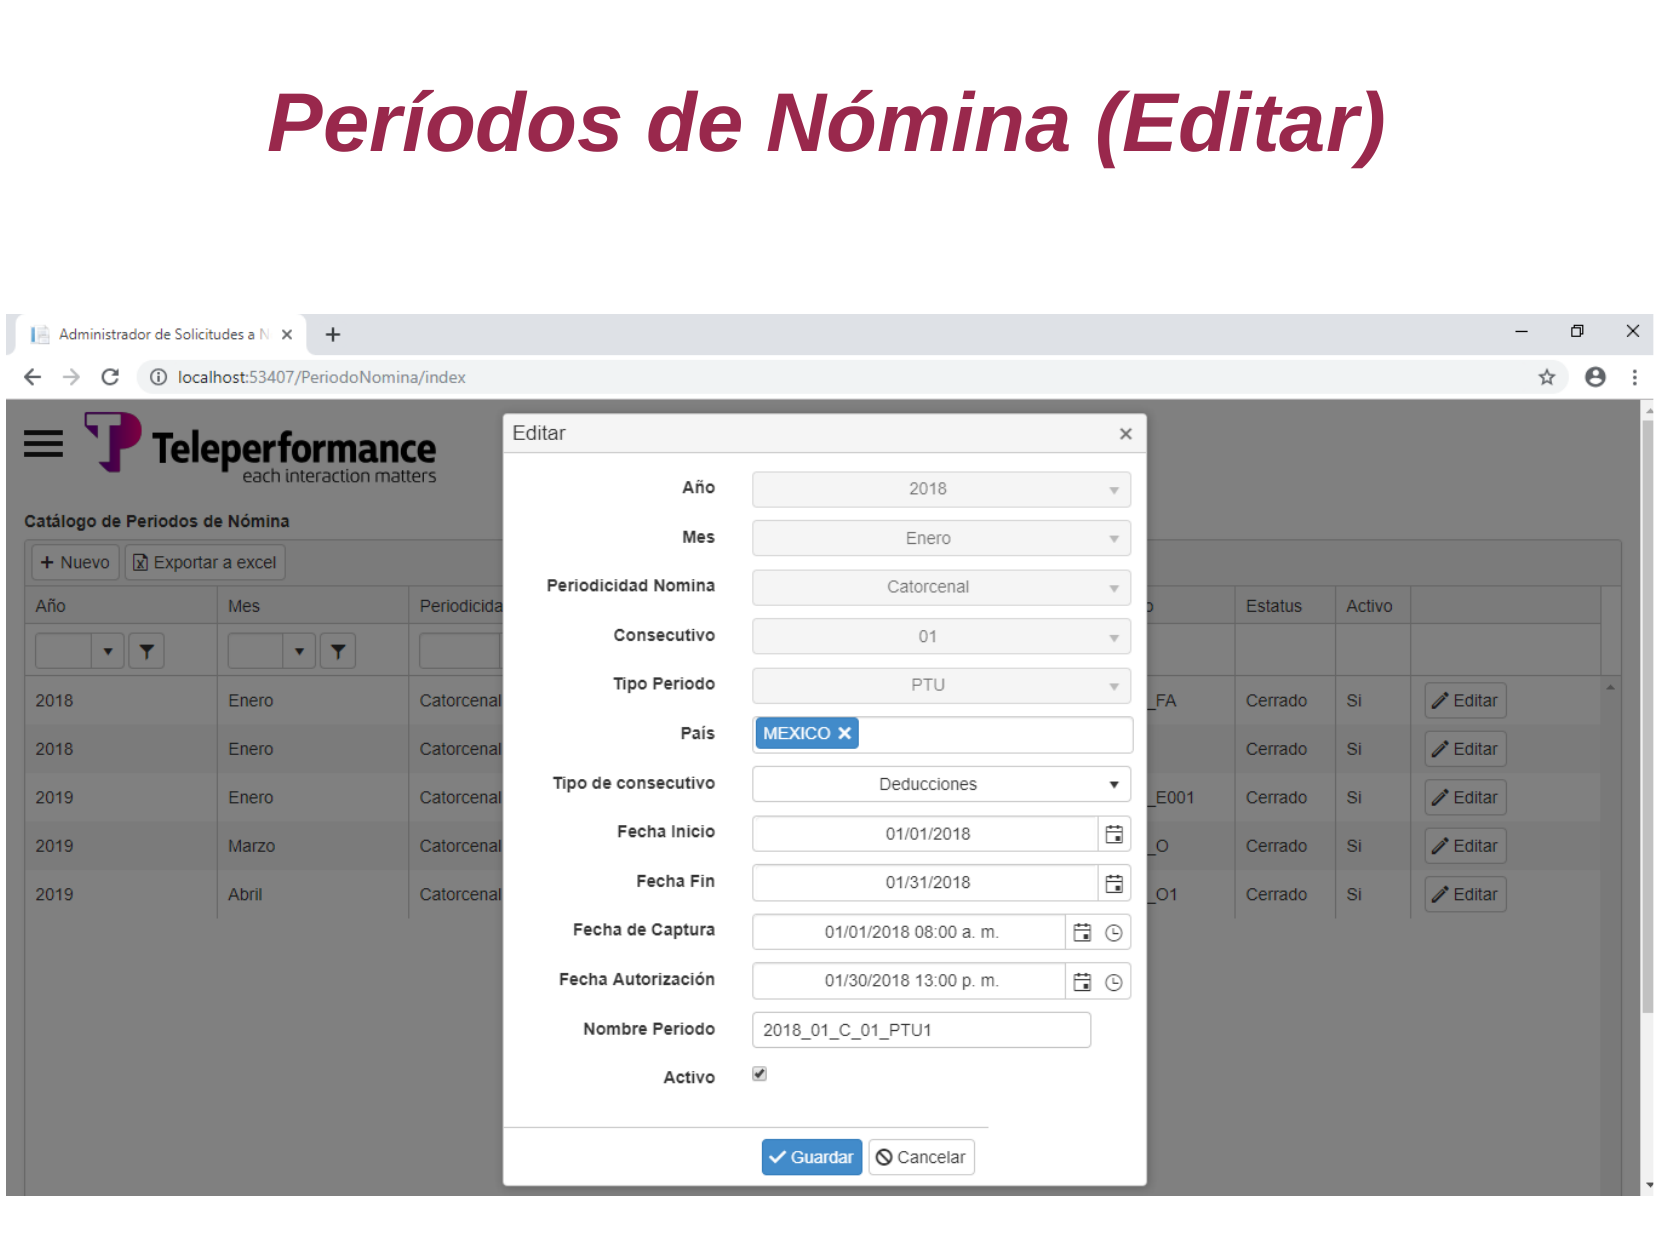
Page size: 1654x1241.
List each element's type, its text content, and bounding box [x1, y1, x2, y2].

title Períodos de Nómina (Editar) [121, 19, 1534, 227]
picture [6, 314, 1654, 1196]
